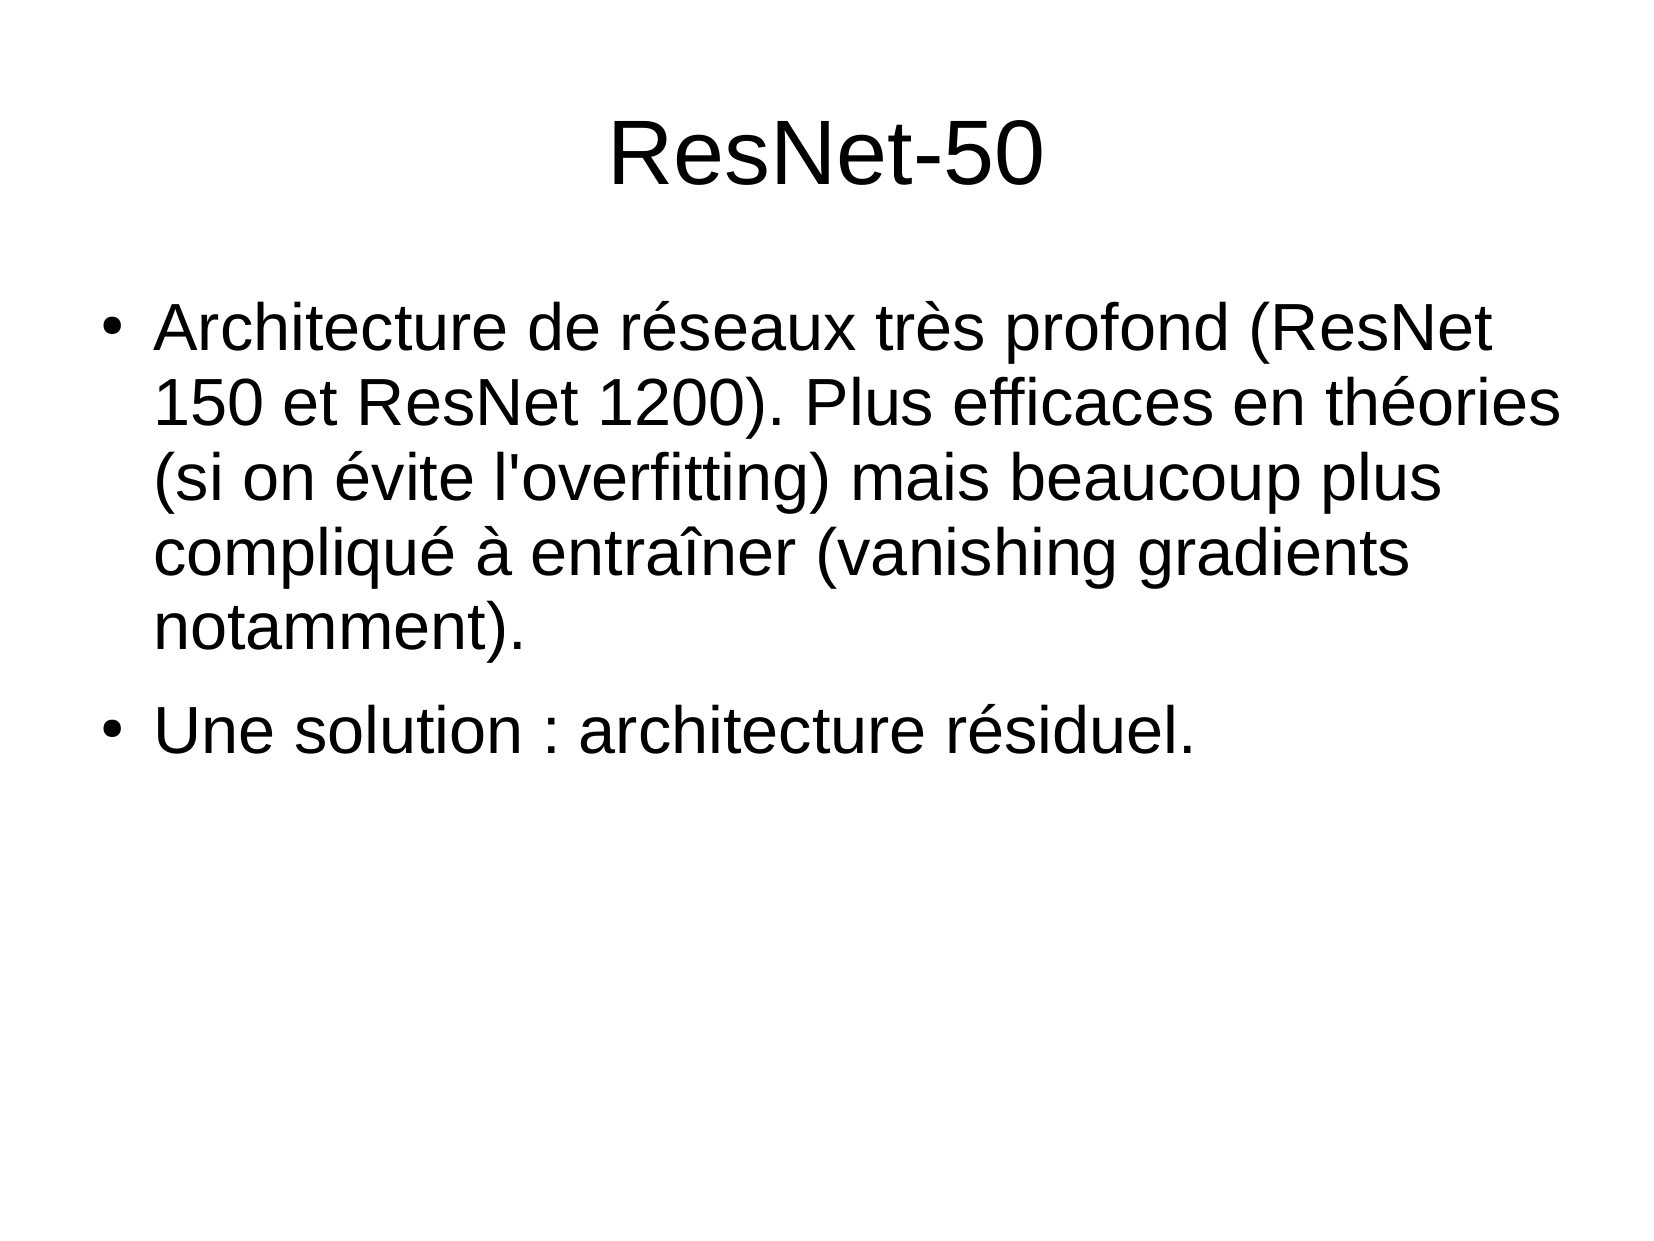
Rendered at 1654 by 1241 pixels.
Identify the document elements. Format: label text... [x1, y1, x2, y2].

list Architecture de réseaux très profond (ResNet 150 et ResNet 1200). Plus efficaces en théories (si on évite l'overfitting) mais beaucoup plus compliqué à entraîner (vanishing gradients notamment). Une solution : architecture résiduel. [82, 290, 1571, 1010]
title ResNet-50 [82, 49, 1571, 257]
